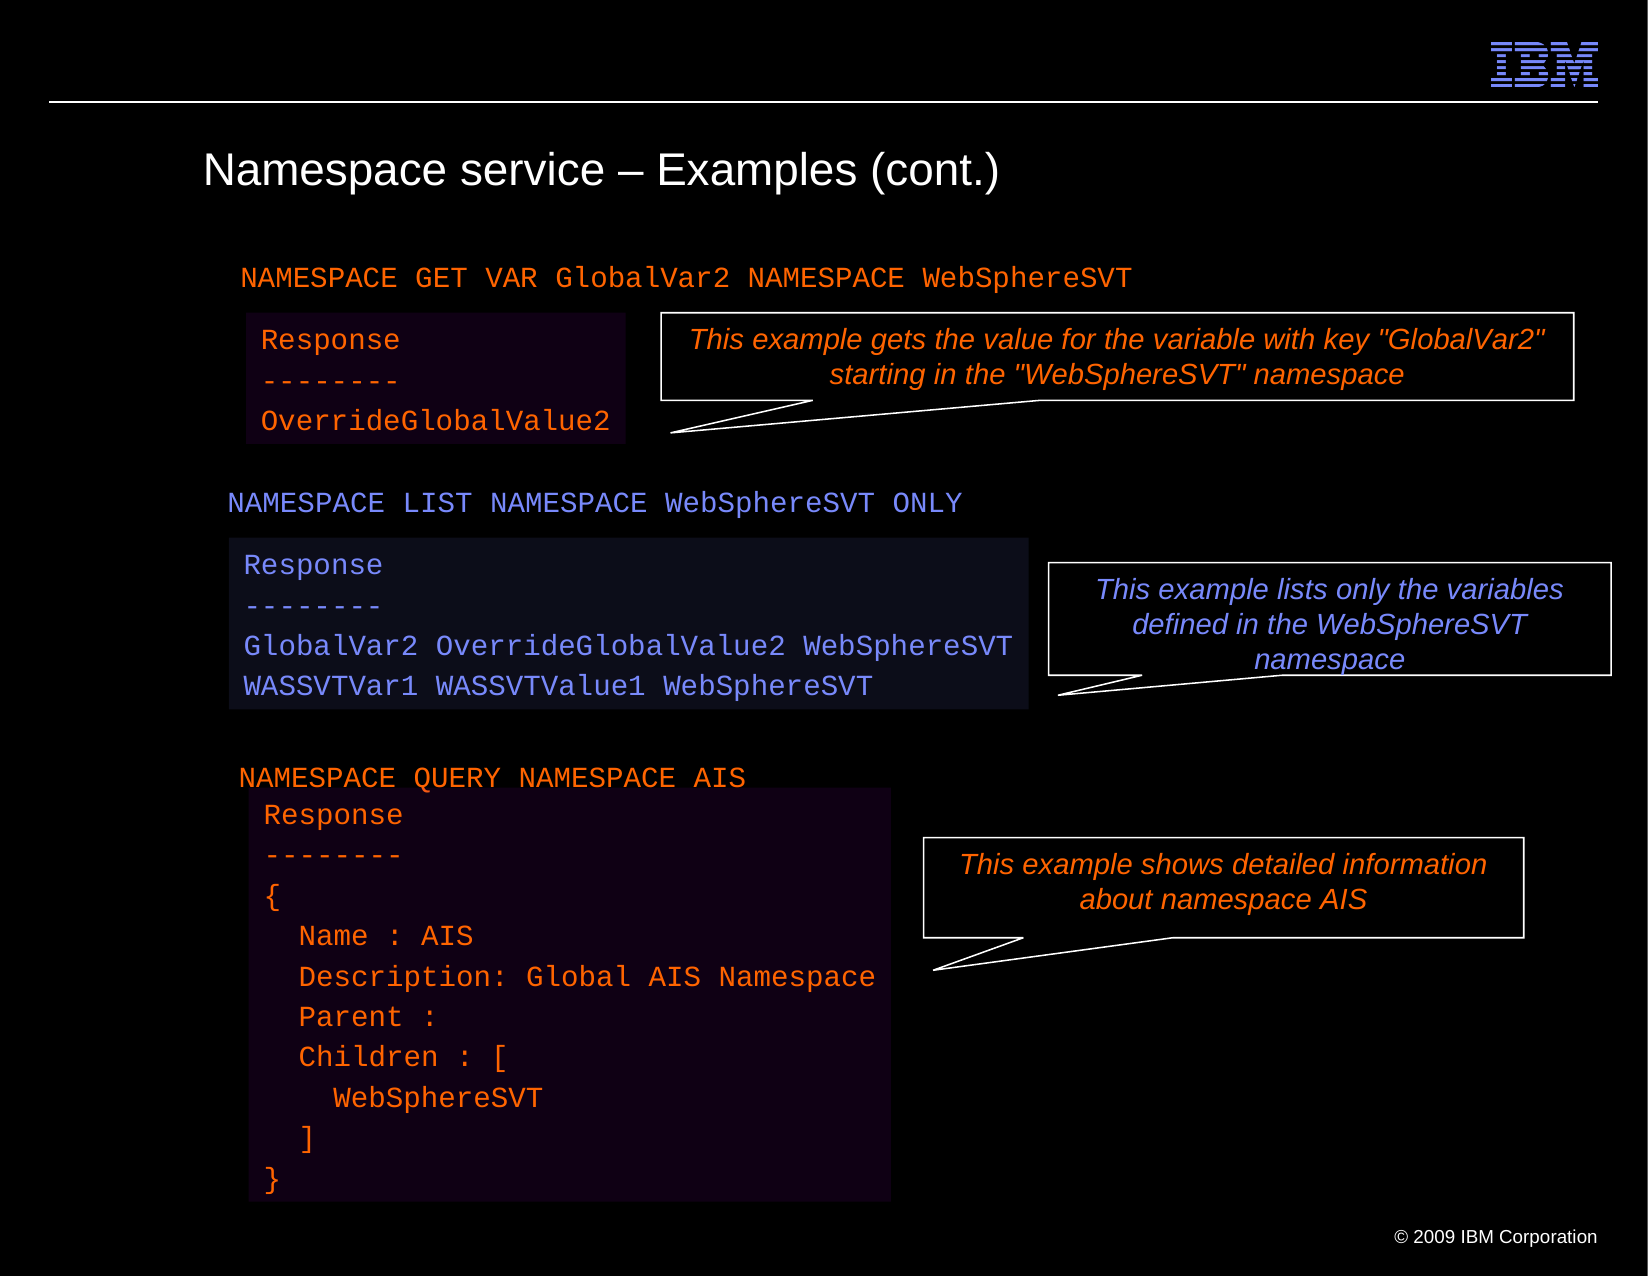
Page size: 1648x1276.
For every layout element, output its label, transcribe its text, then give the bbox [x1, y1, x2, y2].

title Namespace service – Examples (cont.) [186, 137, 1648, 231]
text_box This example gets the value for the variable with key "GlobalVar2" starting in the "WebSphereSVT" namespace [661, 312, 1574, 433]
picture [1491, 42, 1598, 87]
text_box NAMESPACE LIST NAMESPACE WebSphereSVT ONLY [212, 475, 978, 526]
text_box Response -------- GlobalVar2 OverrideGlobalValue2 WebSphereSVT WASSVTVar1 WASSVTValue1 WebSphereSVT [228, 537, 1029, 710]
text_box NAMESPACE GET VAR GlobalVar2 NAMESPACE WebSphereSVT [225, 250, 1148, 301]
text_box Response -------- { Name : AIS Description: Global AIS Namespace Parent : Children : [ WebSphereSVT ] } [248, 787, 891, 1202]
text_box NAMESPACE QUERY NAMESPACE AIS [223, 750, 761, 801]
text_box This example lists only the variables defined in the WebSphereSVT namespace [1048, 562, 1612, 696]
text_box Response -------- OverrideGlobalValue2 [246, 312, 626, 444]
text_box This example shows detailed information about namespace AIS [923, 837, 1524, 971]
